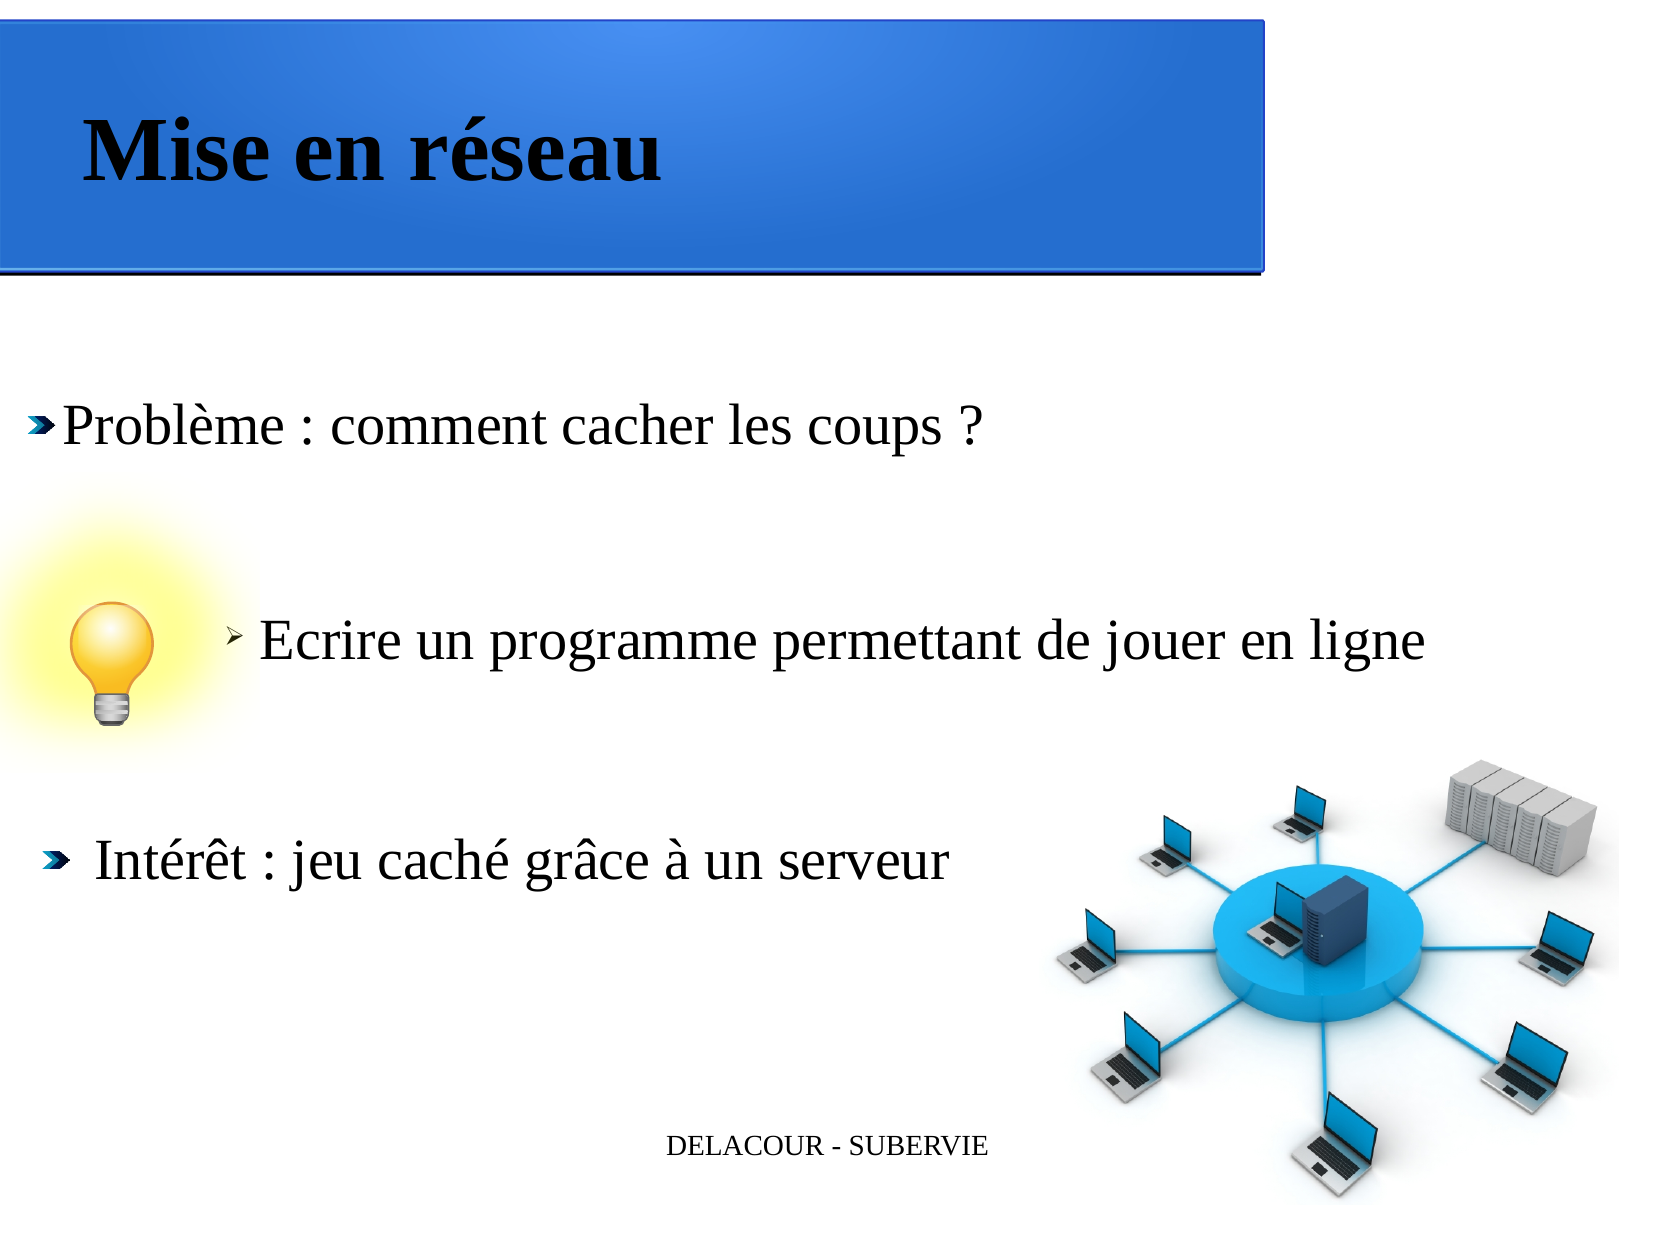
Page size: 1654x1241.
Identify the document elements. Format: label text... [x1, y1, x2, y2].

picture [0, 472, 260, 773]
text_box Problème : comment cacher les coups ? [11, 385, 1016, 532]
picture [1039, 752, 1619, 1205]
title Mise en réseau [82, 47, 1235, 252]
text_box Ecrire un programme permettant de jouer en ligne [260, 600, 1441, 681]
list Intérêt : jeu caché grâce à un serveur [23, 828, 1039, 910]
